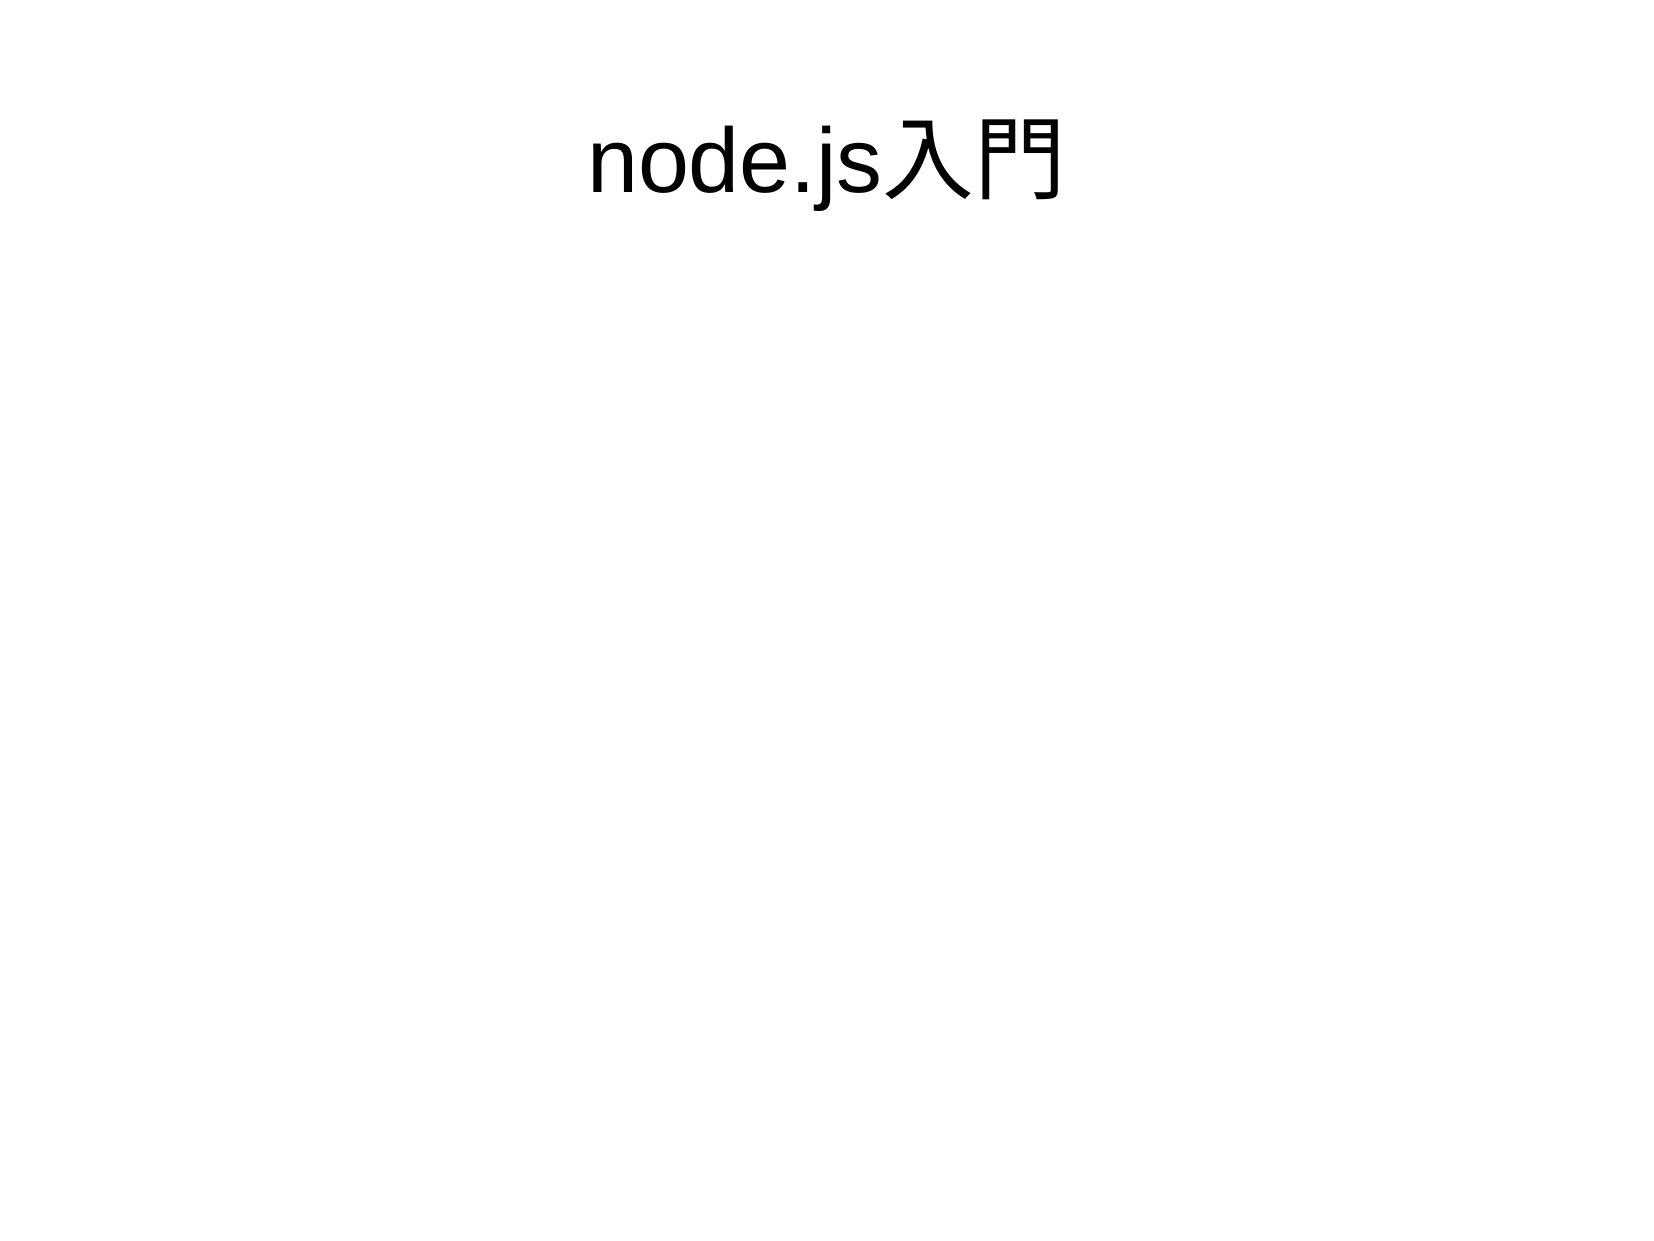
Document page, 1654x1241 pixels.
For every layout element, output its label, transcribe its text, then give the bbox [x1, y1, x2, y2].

title node.js入門 [82, 49, 1571, 257]
